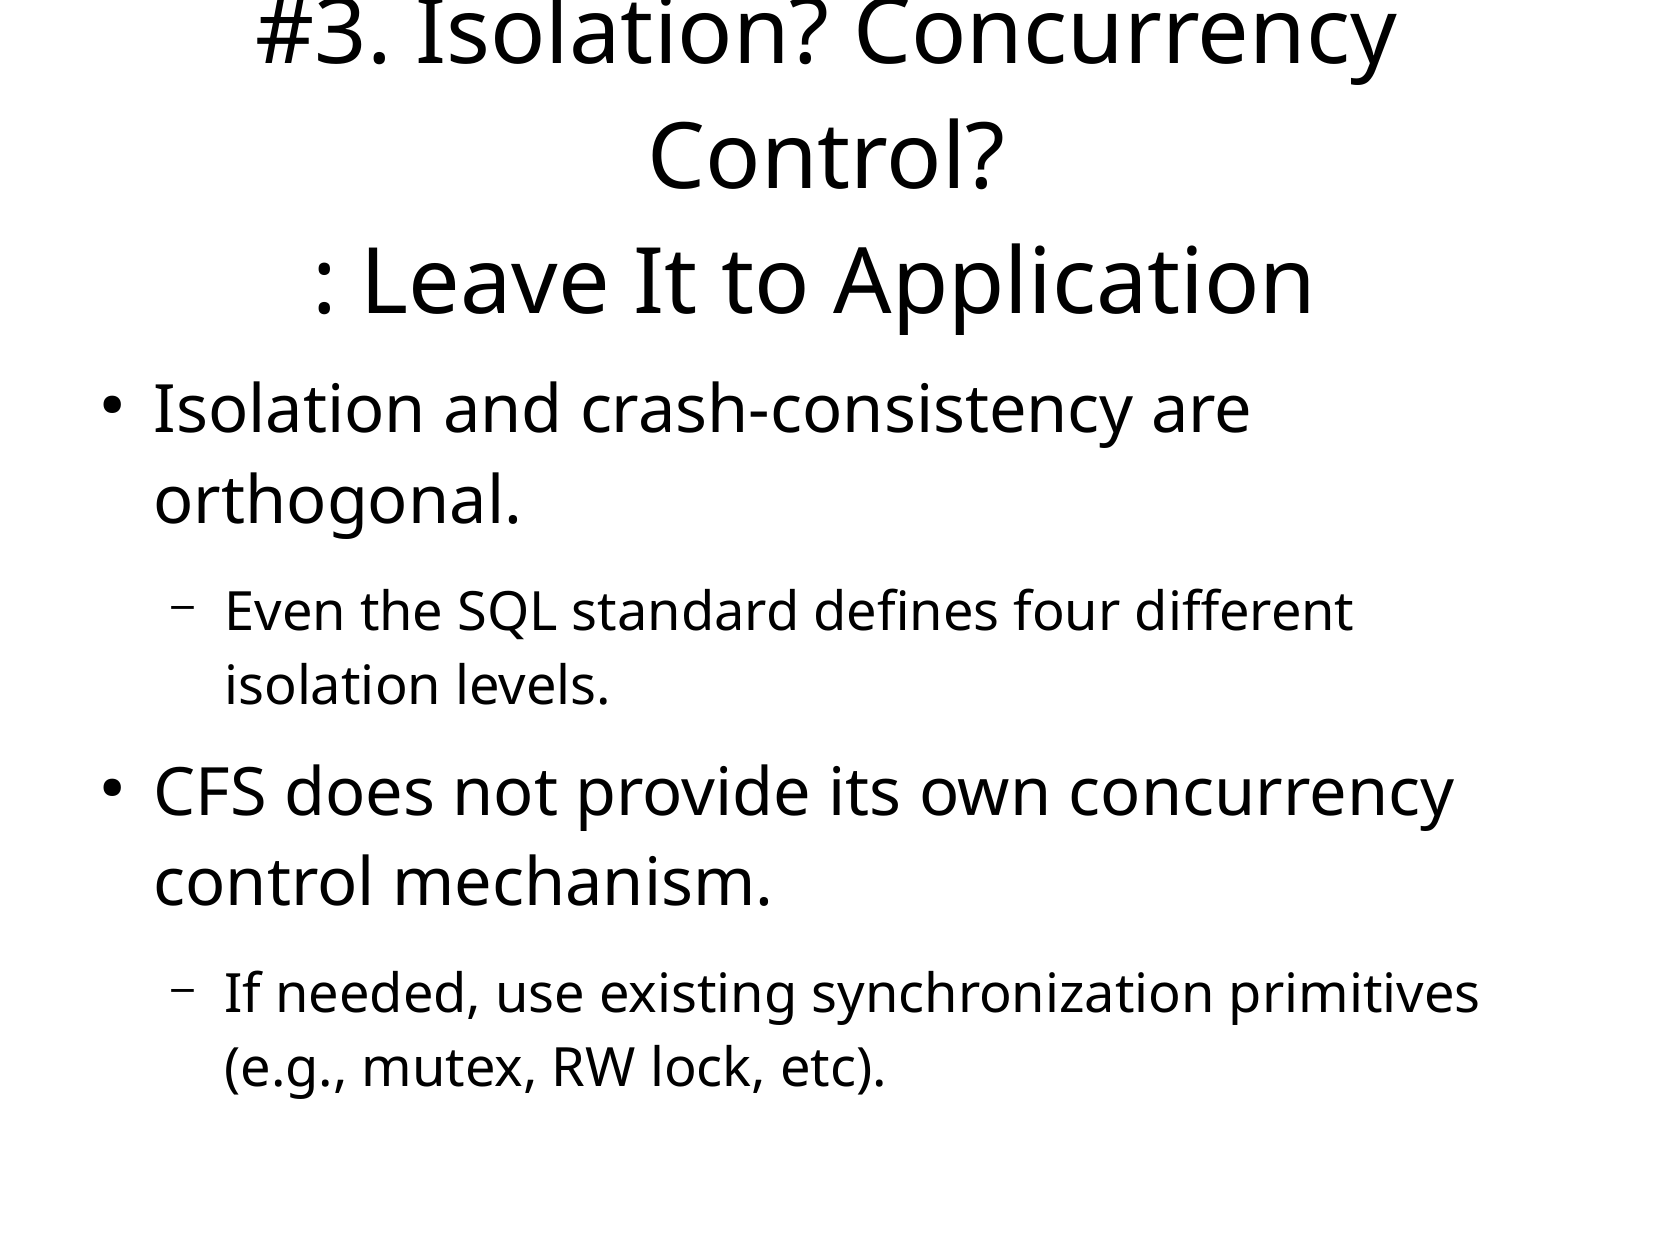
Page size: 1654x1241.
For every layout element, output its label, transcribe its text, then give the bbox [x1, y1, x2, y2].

list Isolation and crash-consistency are orthogonal. Even the SQL standard defines four different isolation levels. CFS does not provide its own concurrency control mechanism. If needed, use existing synchronization primitives (e.g., mutex, RW lock, etc). [82, 361, 1571, 1151]
title #3. Isolation? Concurrency Control? : Leave It to Application [82, 27, 1571, 279]
